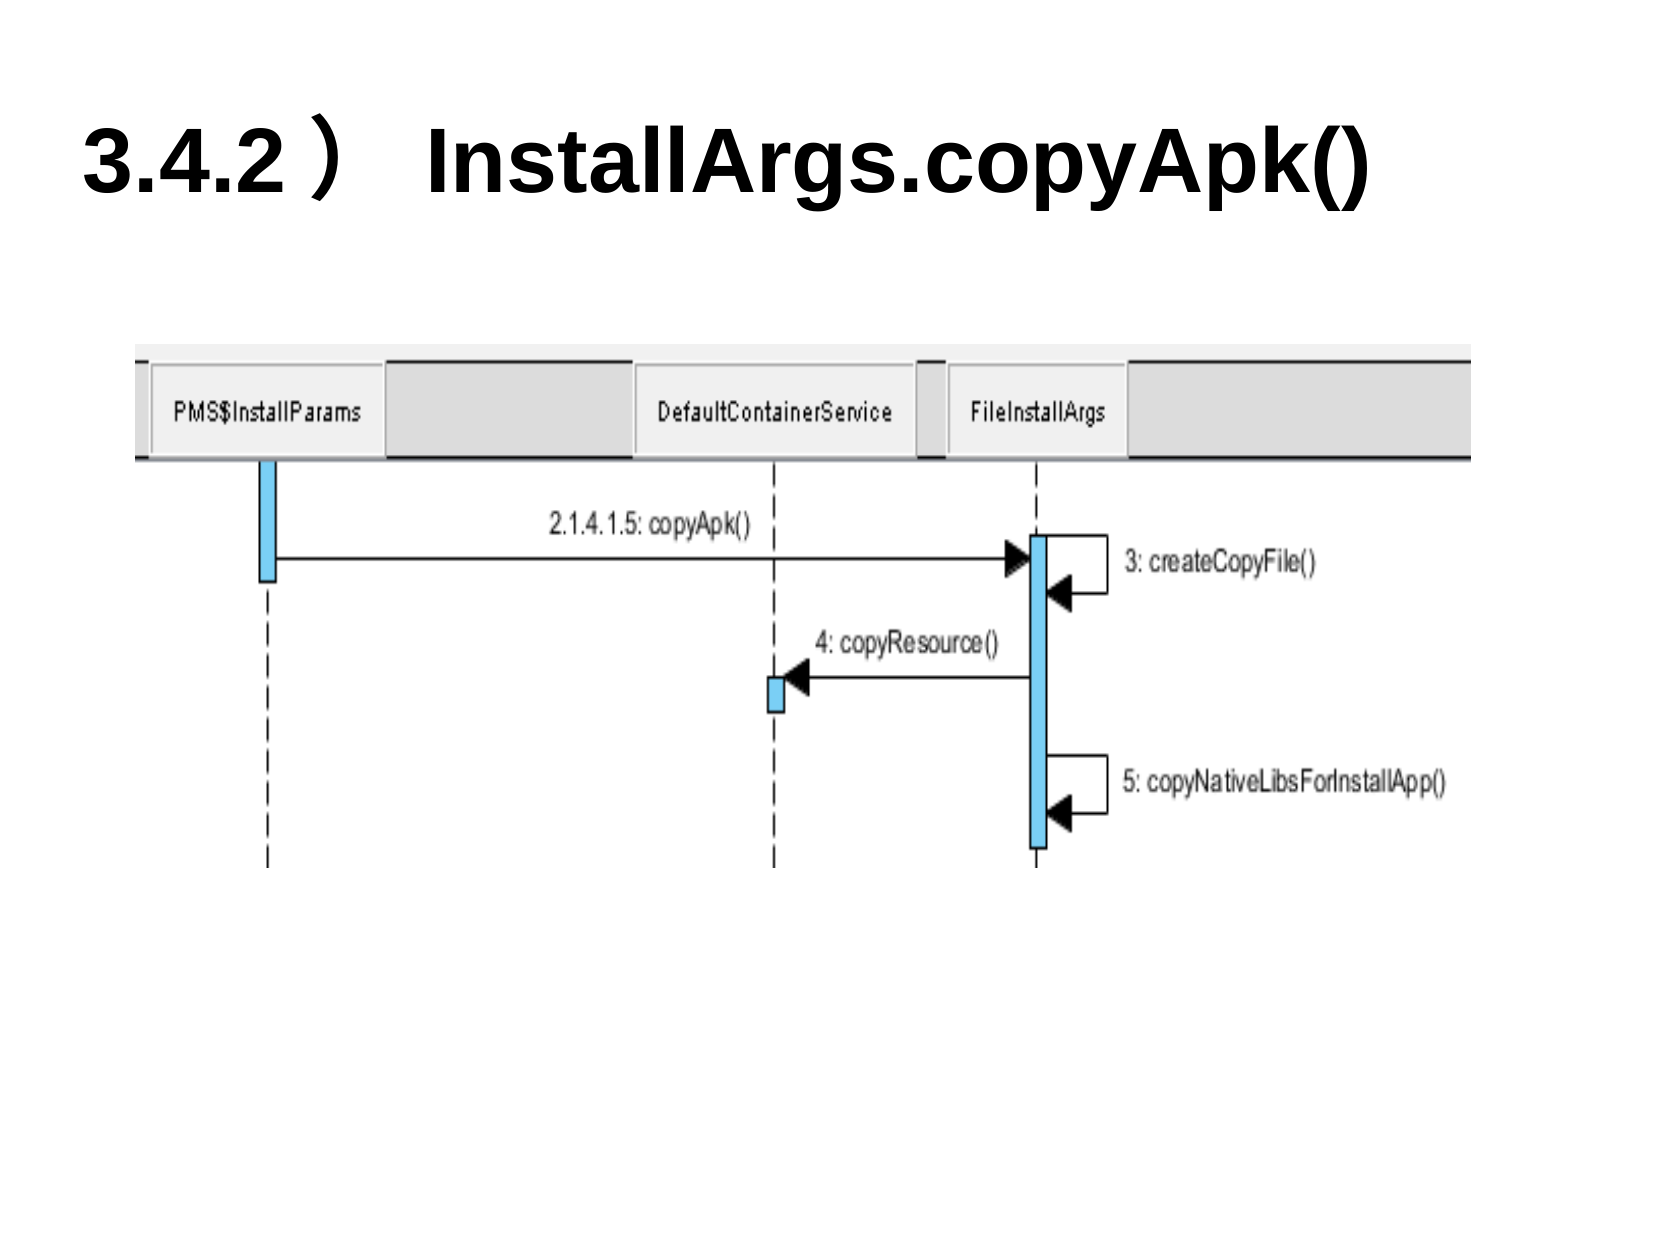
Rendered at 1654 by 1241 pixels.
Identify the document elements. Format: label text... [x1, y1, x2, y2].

picture [135, 344, 1471, 868]
title 3.4.2）InstallArgs.copyApk() [82, 49, 1571, 257]
